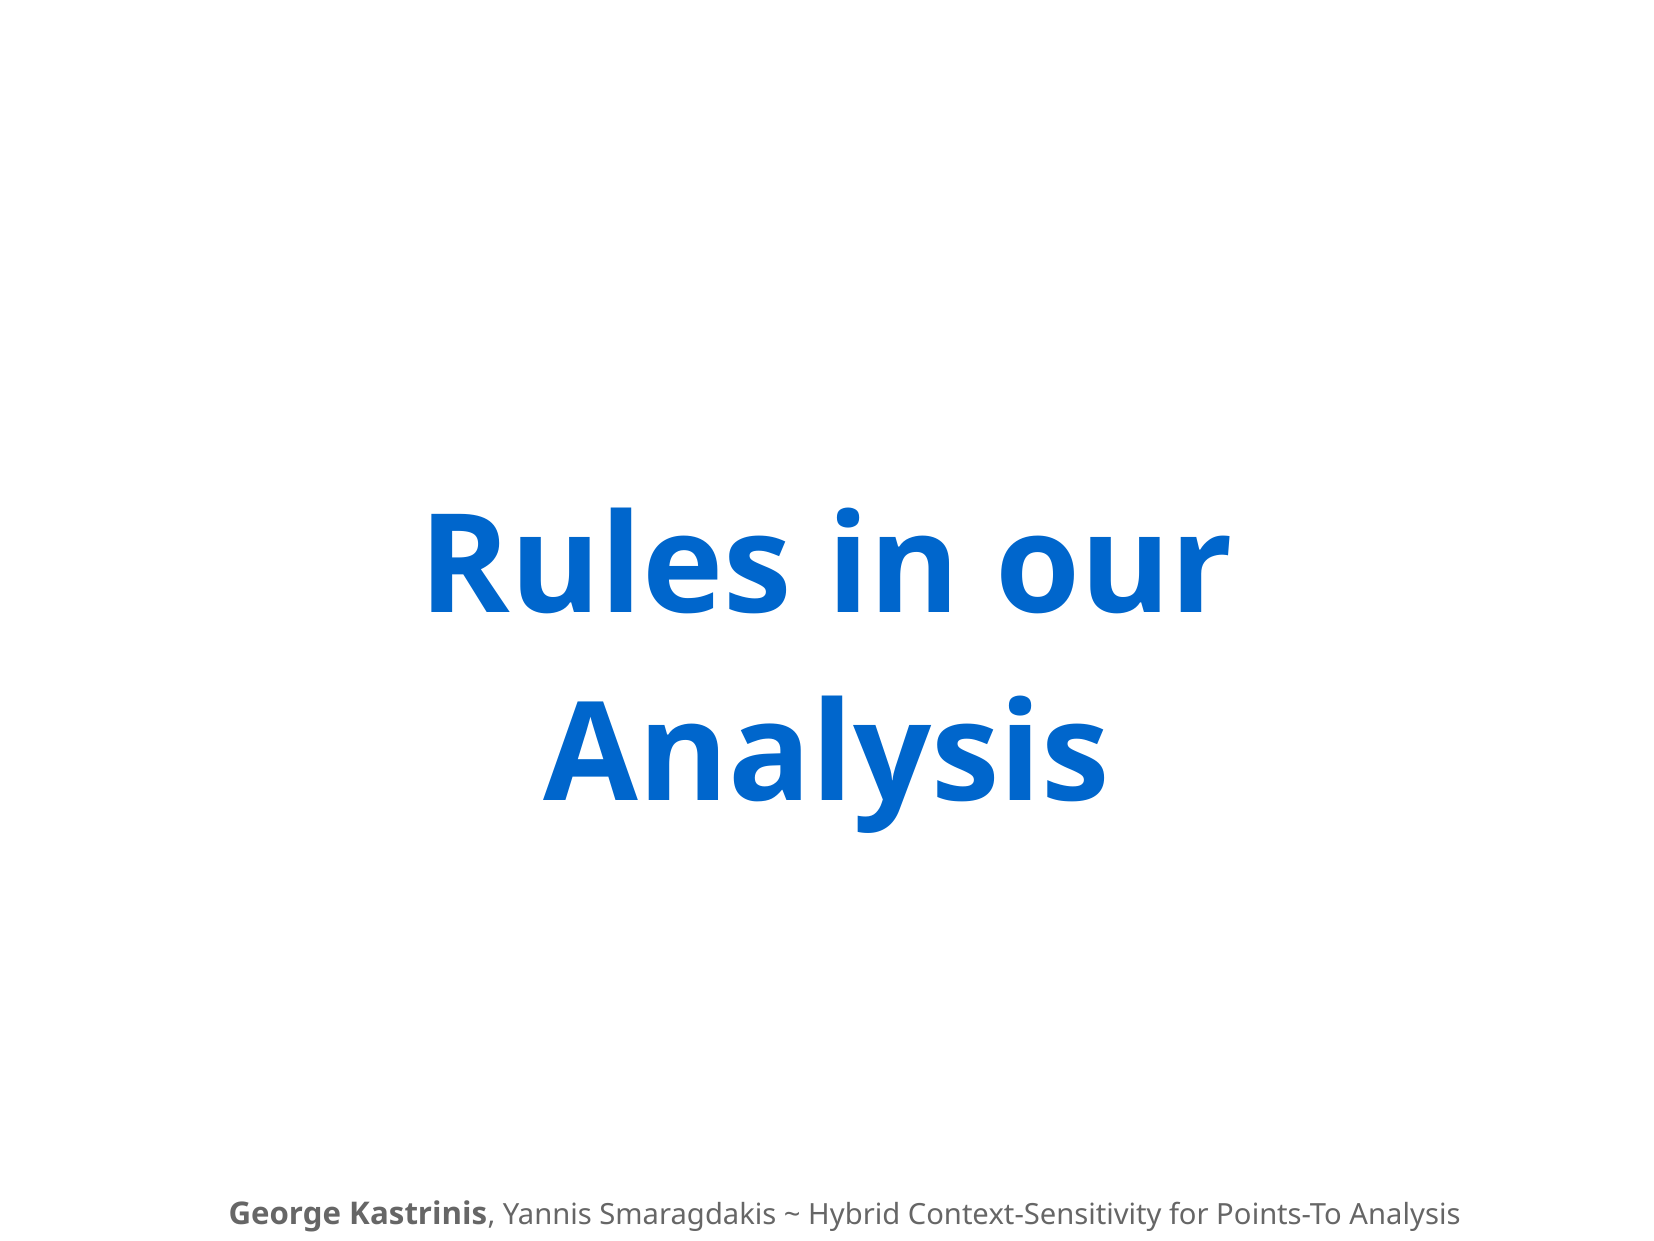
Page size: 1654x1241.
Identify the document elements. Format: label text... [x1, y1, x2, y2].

text_box Rules in our Analysis [367, 458, 1287, 782]
